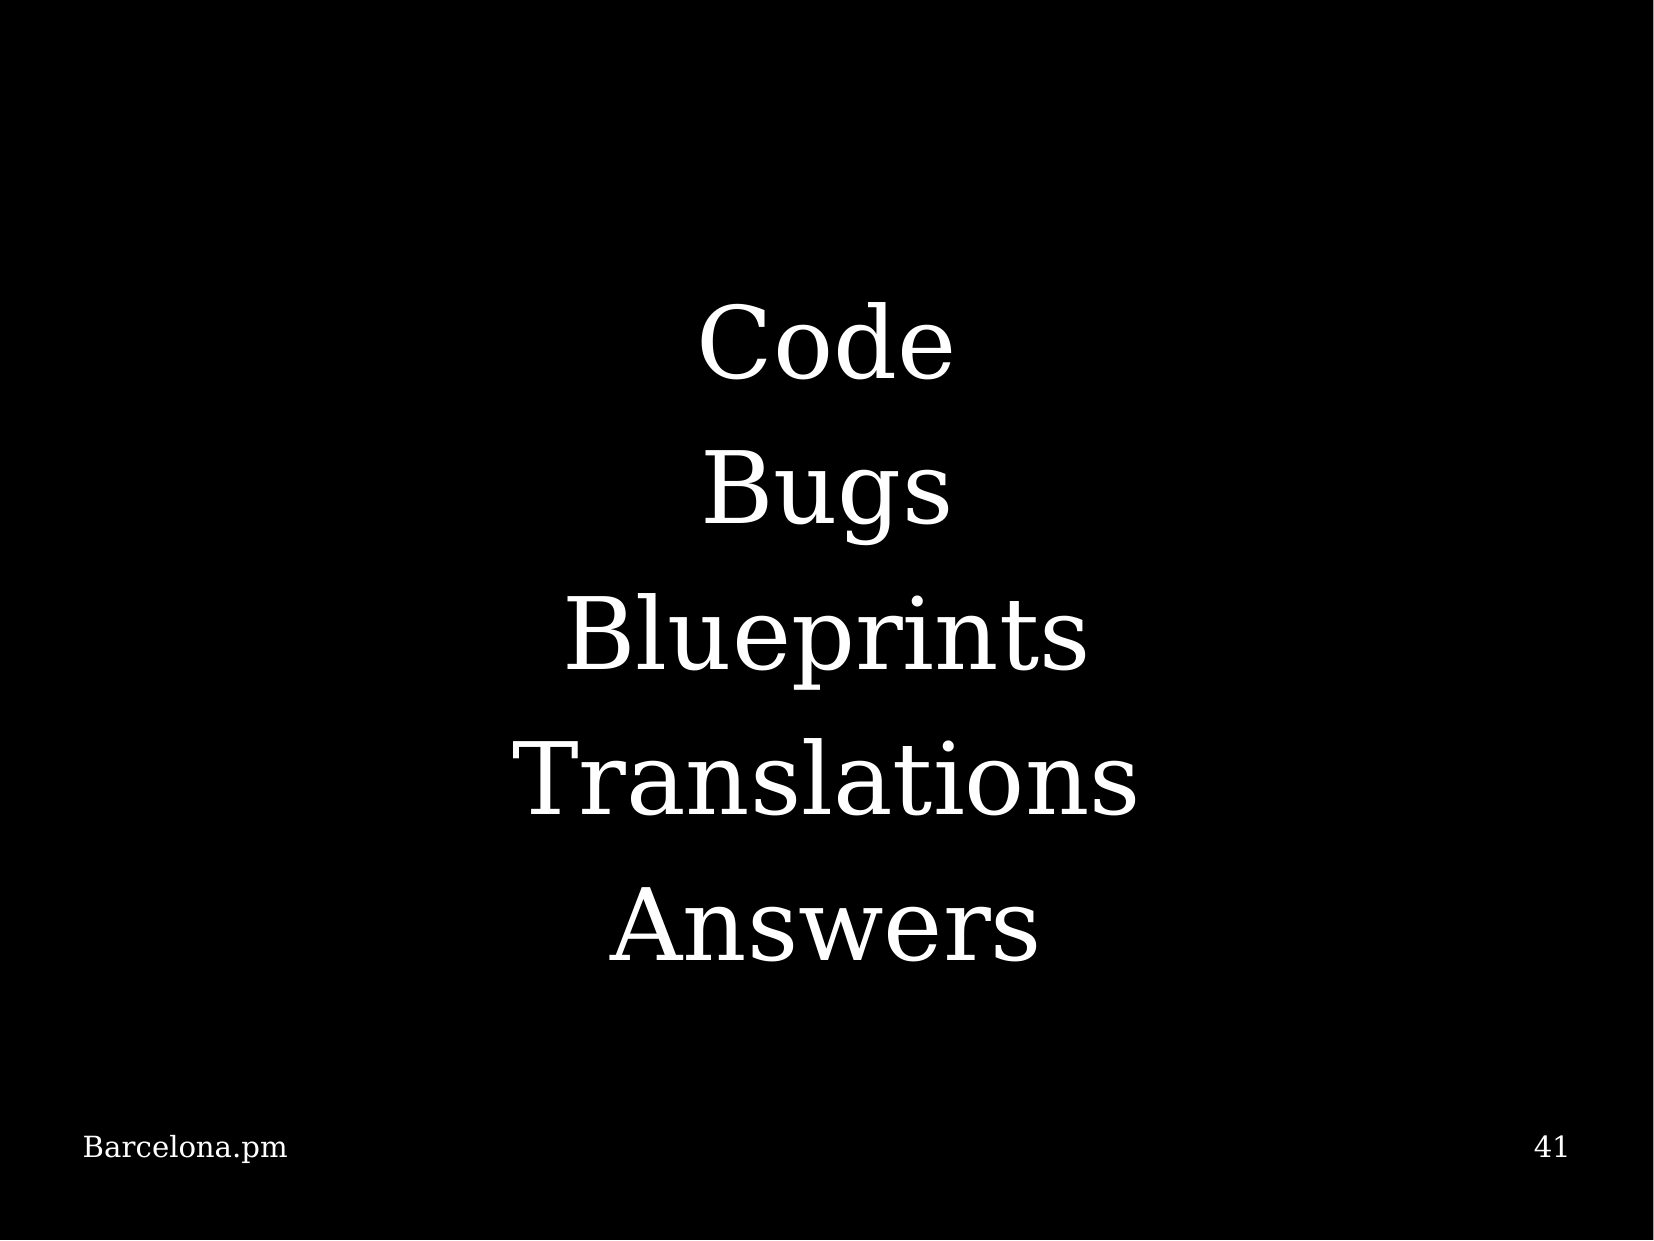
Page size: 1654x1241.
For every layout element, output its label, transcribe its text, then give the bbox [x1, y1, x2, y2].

title Code Bugs Blueprints Translations Answers [82, 116, 1571, 1124]
